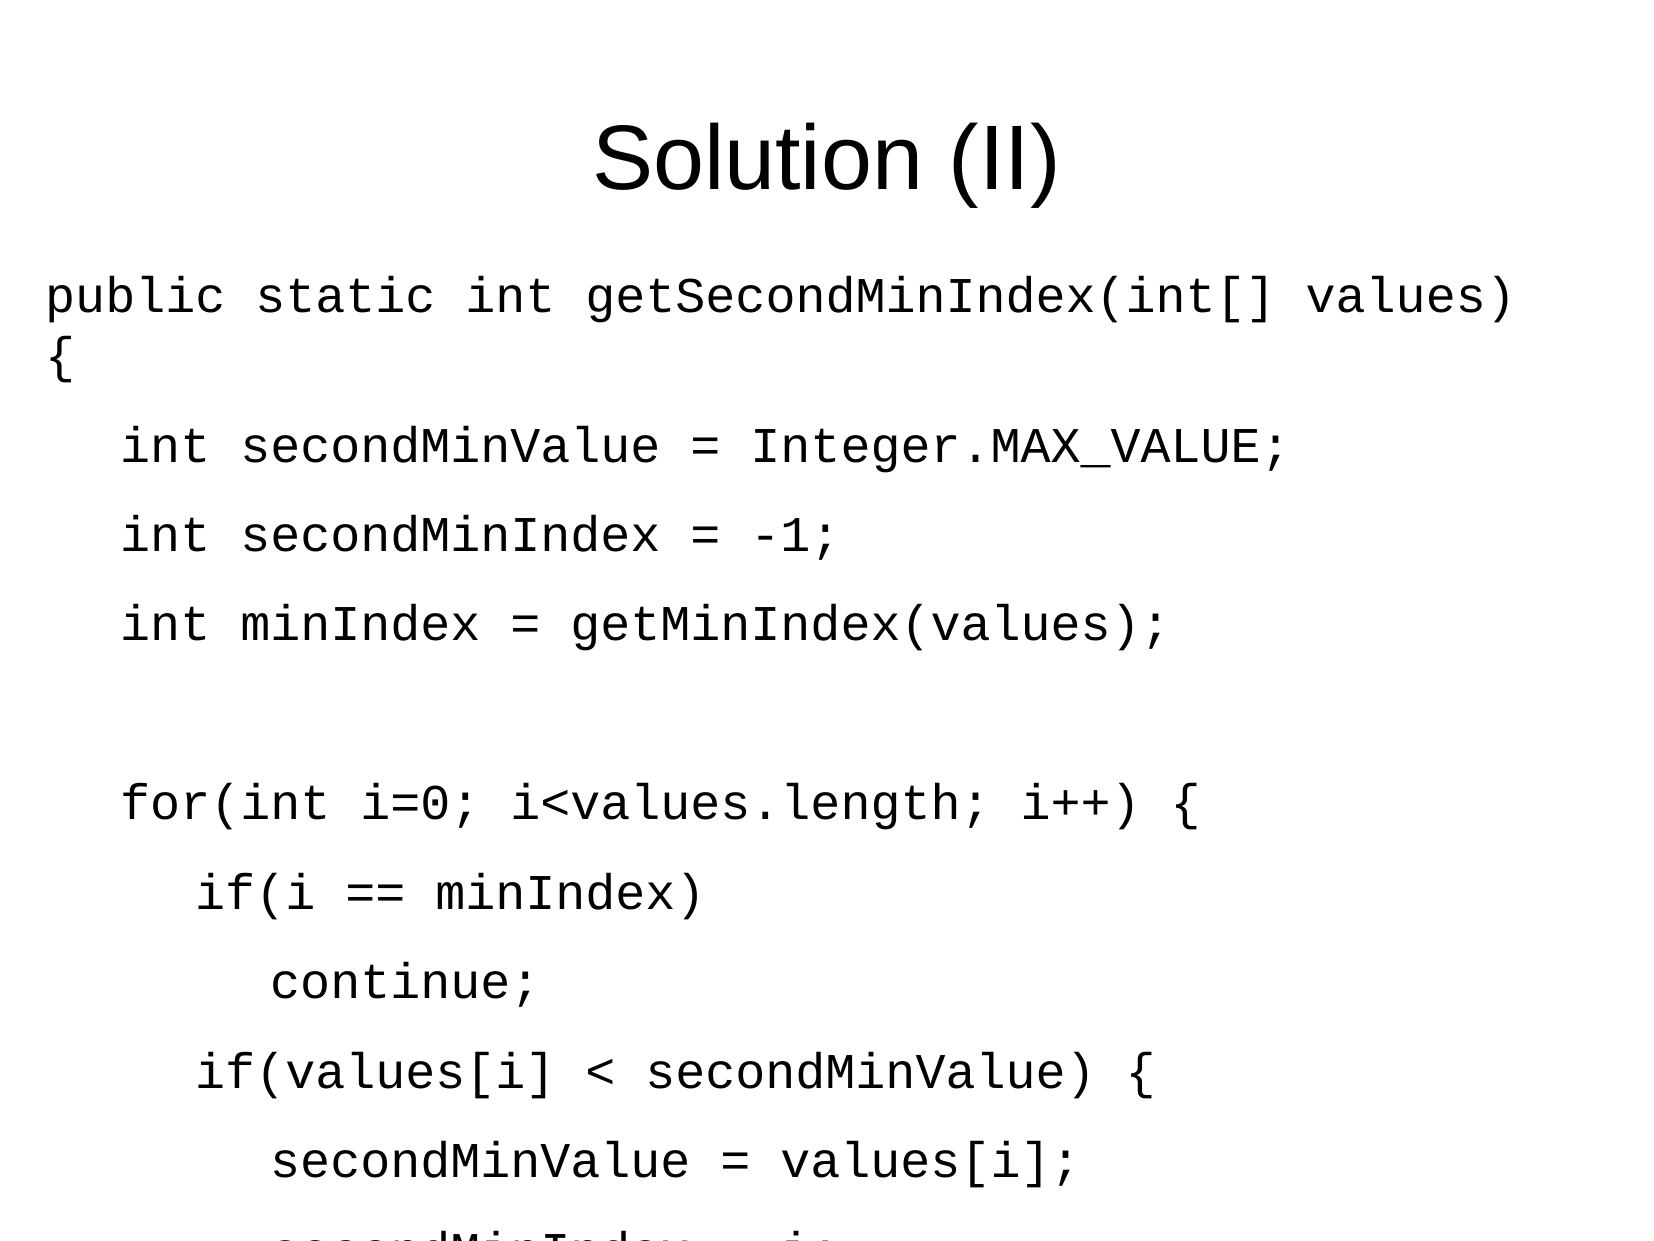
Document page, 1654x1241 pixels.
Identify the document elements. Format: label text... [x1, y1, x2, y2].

subtitle public static int getSecondMinIndex(int[] values) { int secondMinValue = Integer.MAX_VALUE; int secondMinIndex = -1; int minIndex = getMinIndex(values); for(int i=0; i<values.length; i++) { if(i == minIndex) continue; if(values[i] < secondMinValue) { secondMinValue = values[i]; secondMinIndex = i; } } return secondMinIndex; } [45, 262, 1576, 1241]
title Solution (II) [82, 49, 1571, 257]
